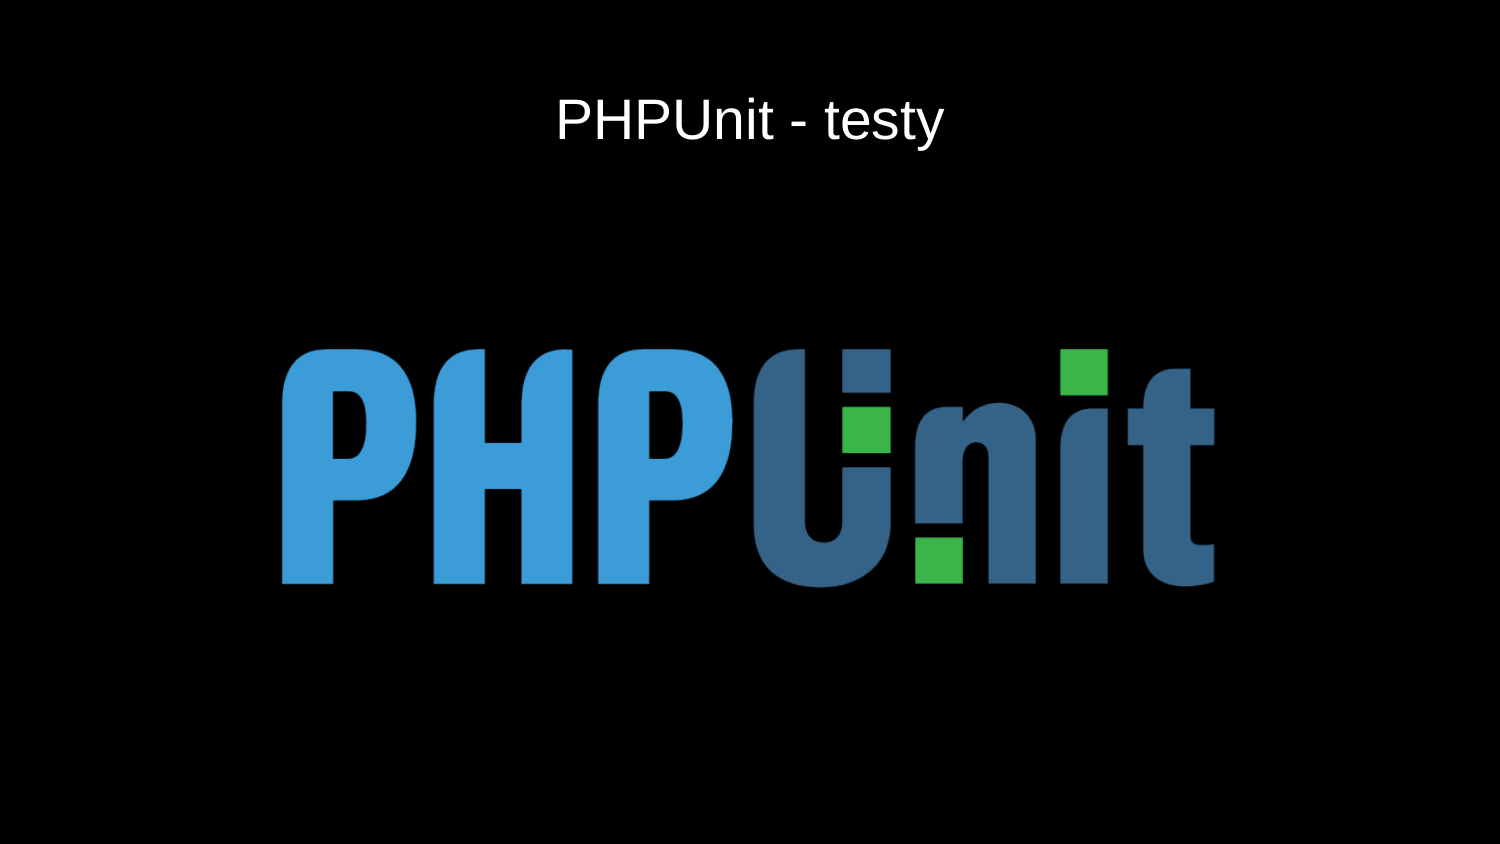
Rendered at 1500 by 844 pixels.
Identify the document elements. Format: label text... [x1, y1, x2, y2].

picture [51, 187, 1449, 752]
title PHPUnit - testy [51, 72, 1449, 167]
